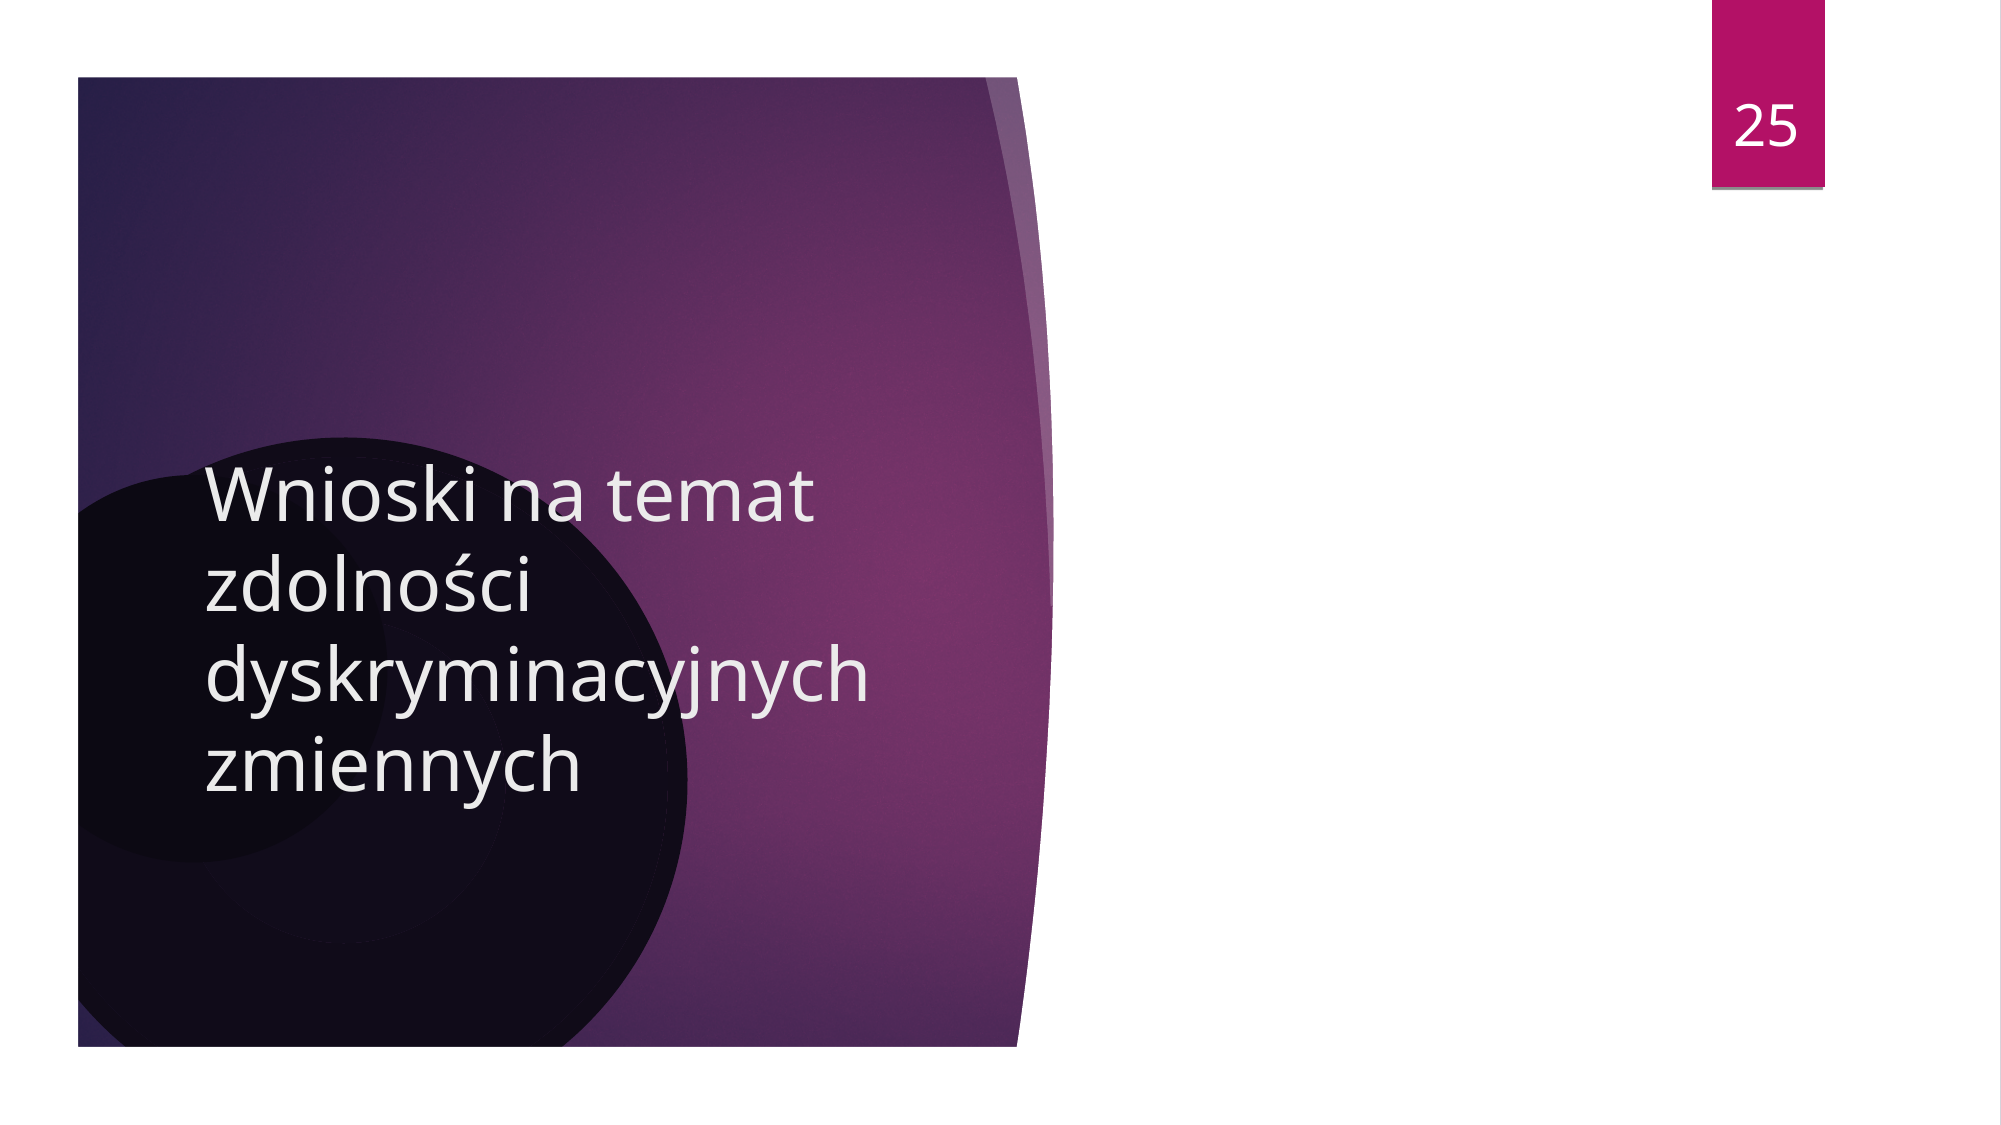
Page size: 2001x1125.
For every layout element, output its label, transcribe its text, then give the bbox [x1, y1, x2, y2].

text_box [1698, 48, 1836, 175]
title Wnioski na temat zdolności dyskryminacyjnych zmiennych [165, 375, 947, 750]
